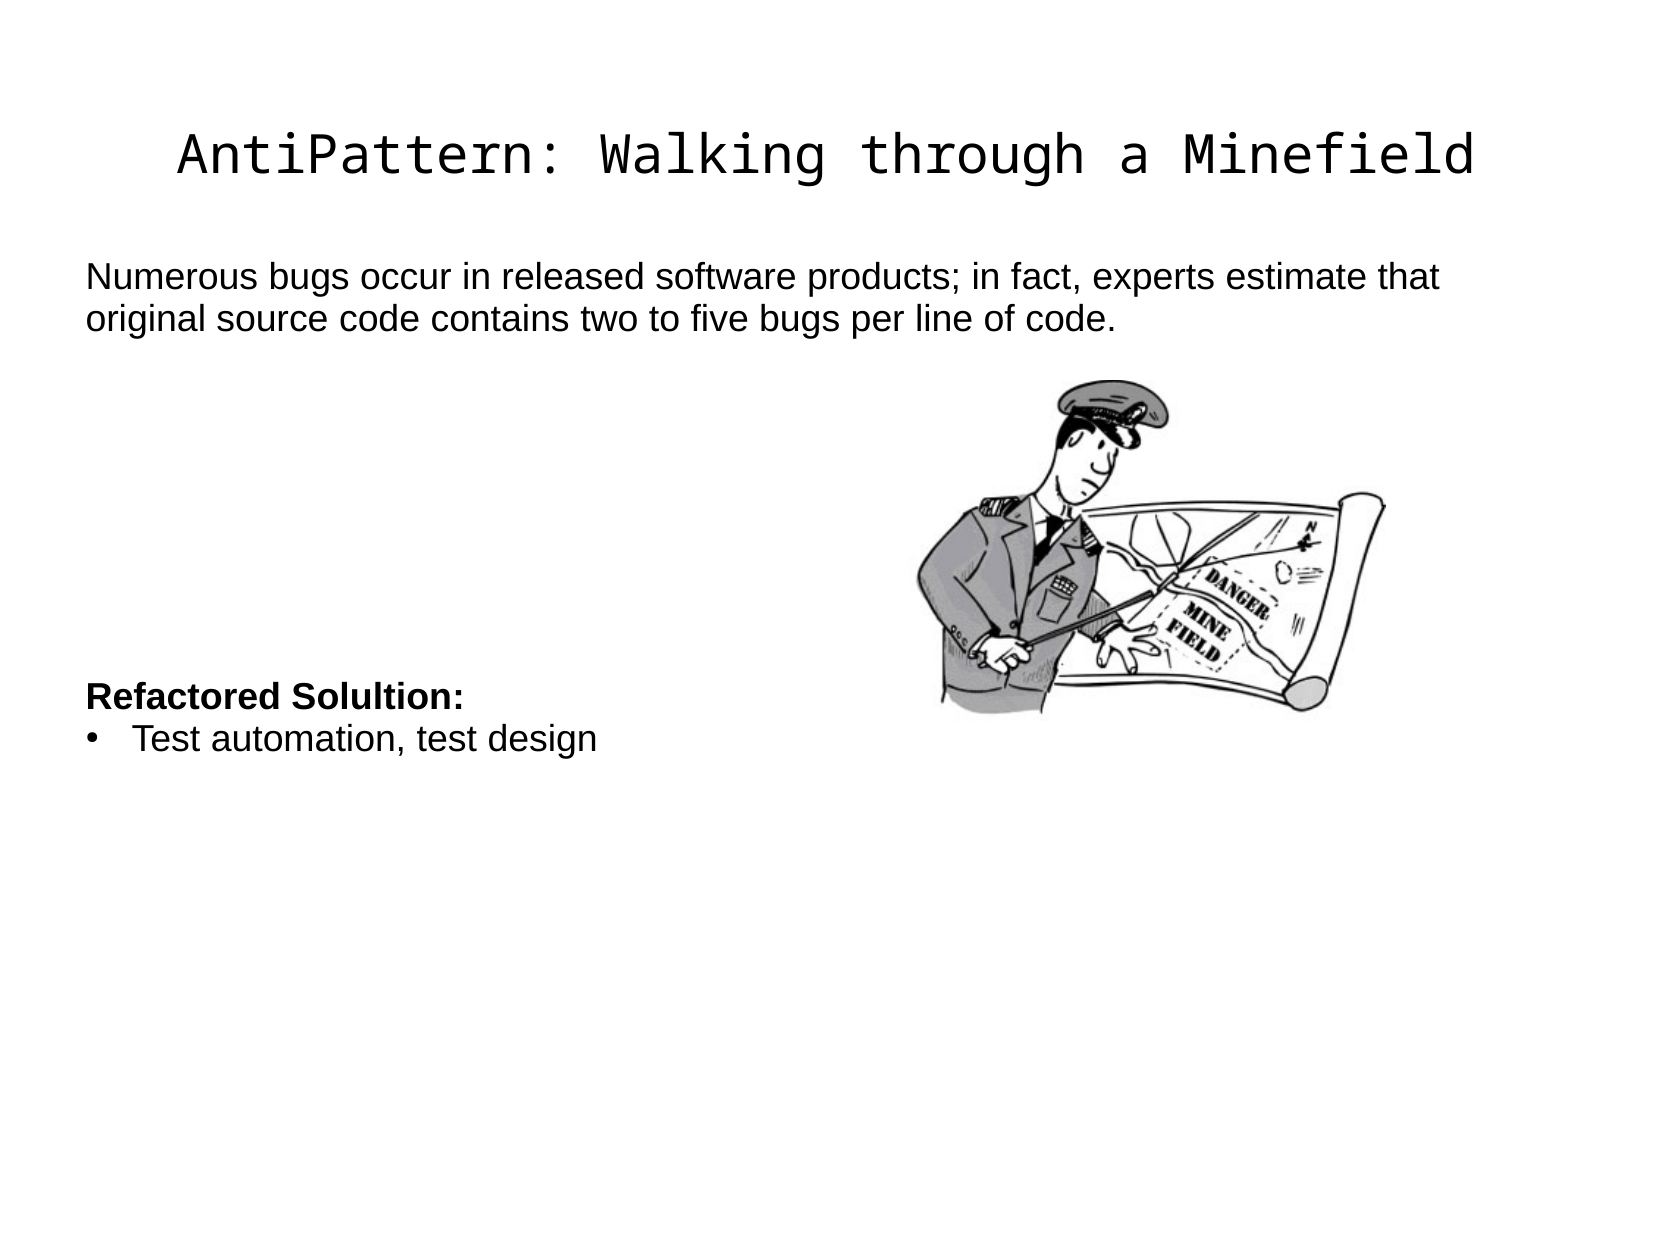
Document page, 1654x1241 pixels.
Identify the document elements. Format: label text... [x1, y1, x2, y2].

title AntiPattern: Walking through a Minefield [82, 49, 1571, 257]
picture [909, 380, 1386, 733]
text_box Numerous bugs occur in released software products; in fact, experts estimate that original source code contains two to five bugs per line of code. Refactored Solultion: Test automation, test design [70, 248, 1489, 851]
